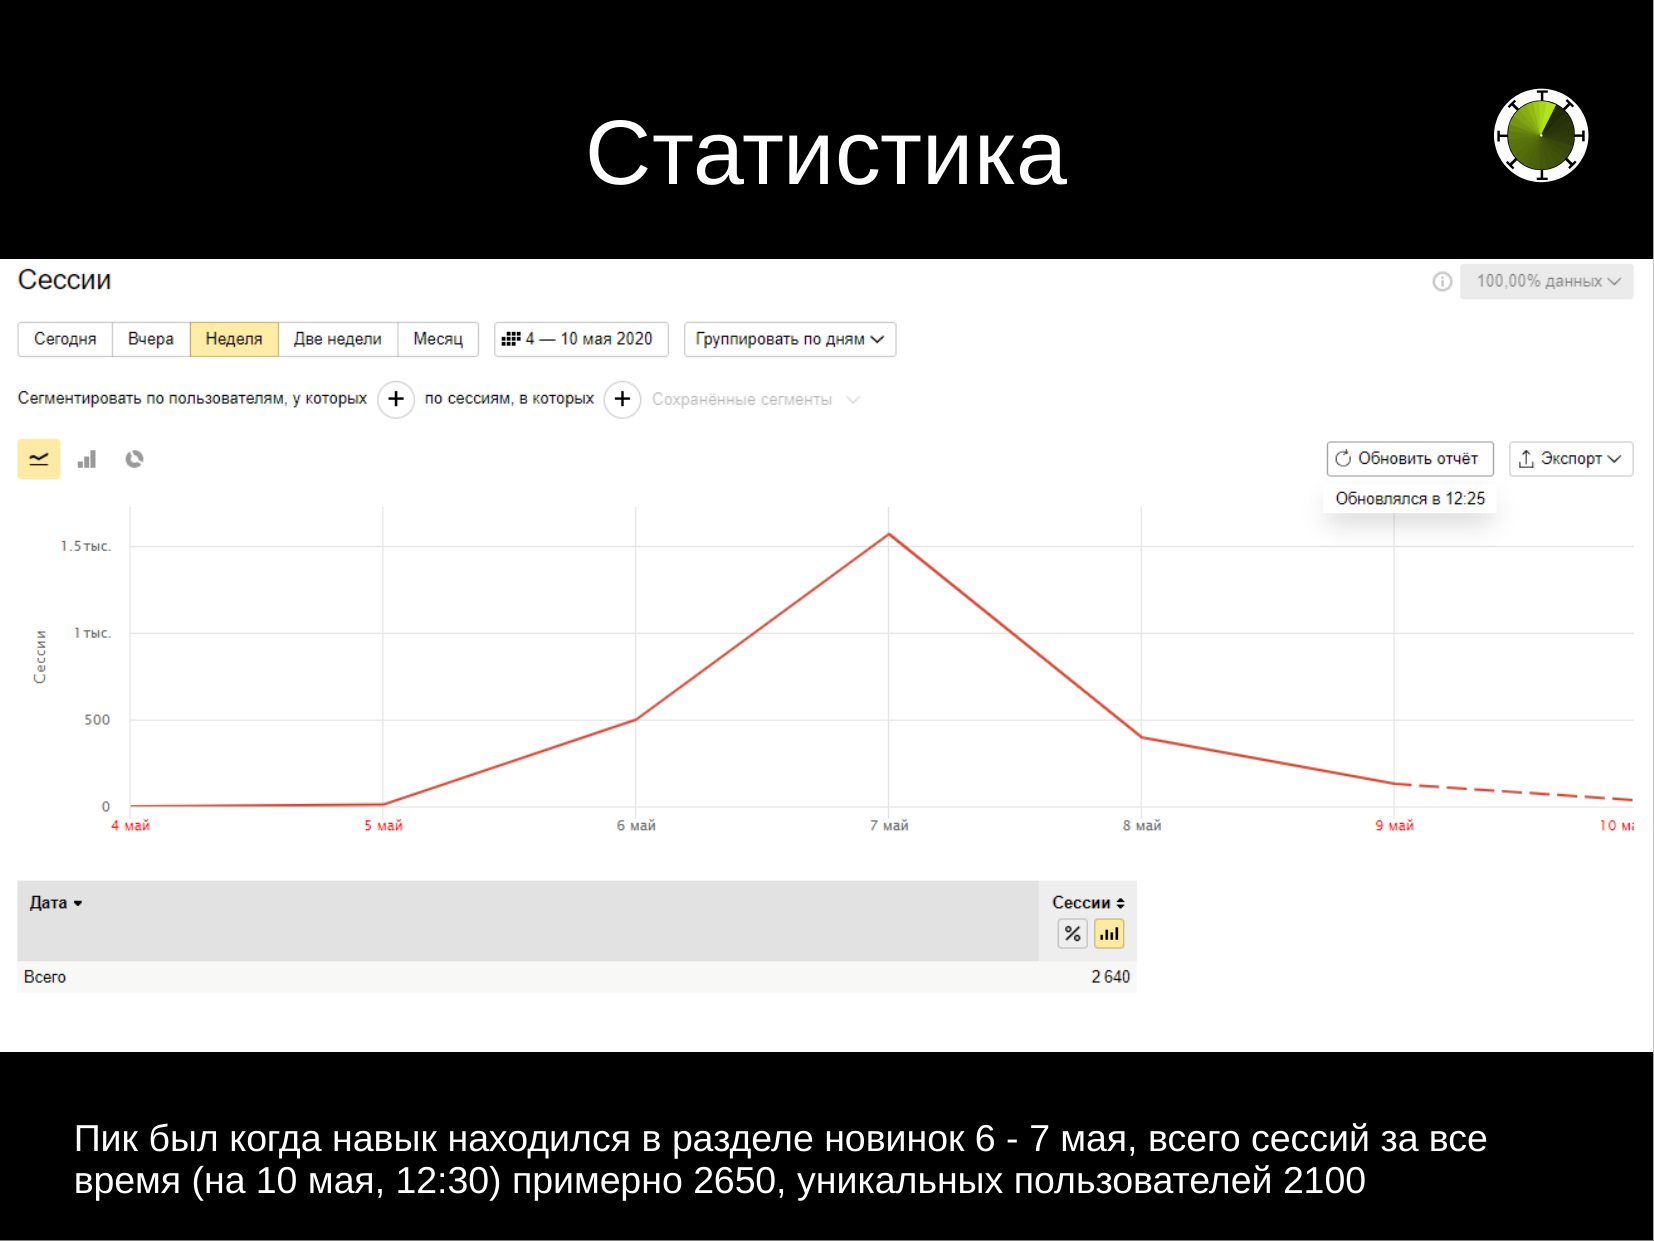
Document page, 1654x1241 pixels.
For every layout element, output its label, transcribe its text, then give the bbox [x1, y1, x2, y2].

text_box [0, 0, 1654, 259]
text_box [0, 1052, 1654, 1241]
title Статистика [82, 49, 1571, 257]
text_box Пик был когда навык находился в разделе новинок 6 - 7 мая, всего сессий за все время (на 10 мая, 12:30) примерно 2650, уникальных пользователей 2100 [59, 1110, 1583, 1210]
picture [0, 259, 1654, 1052]
picture [1487, 82, 1595, 189]
